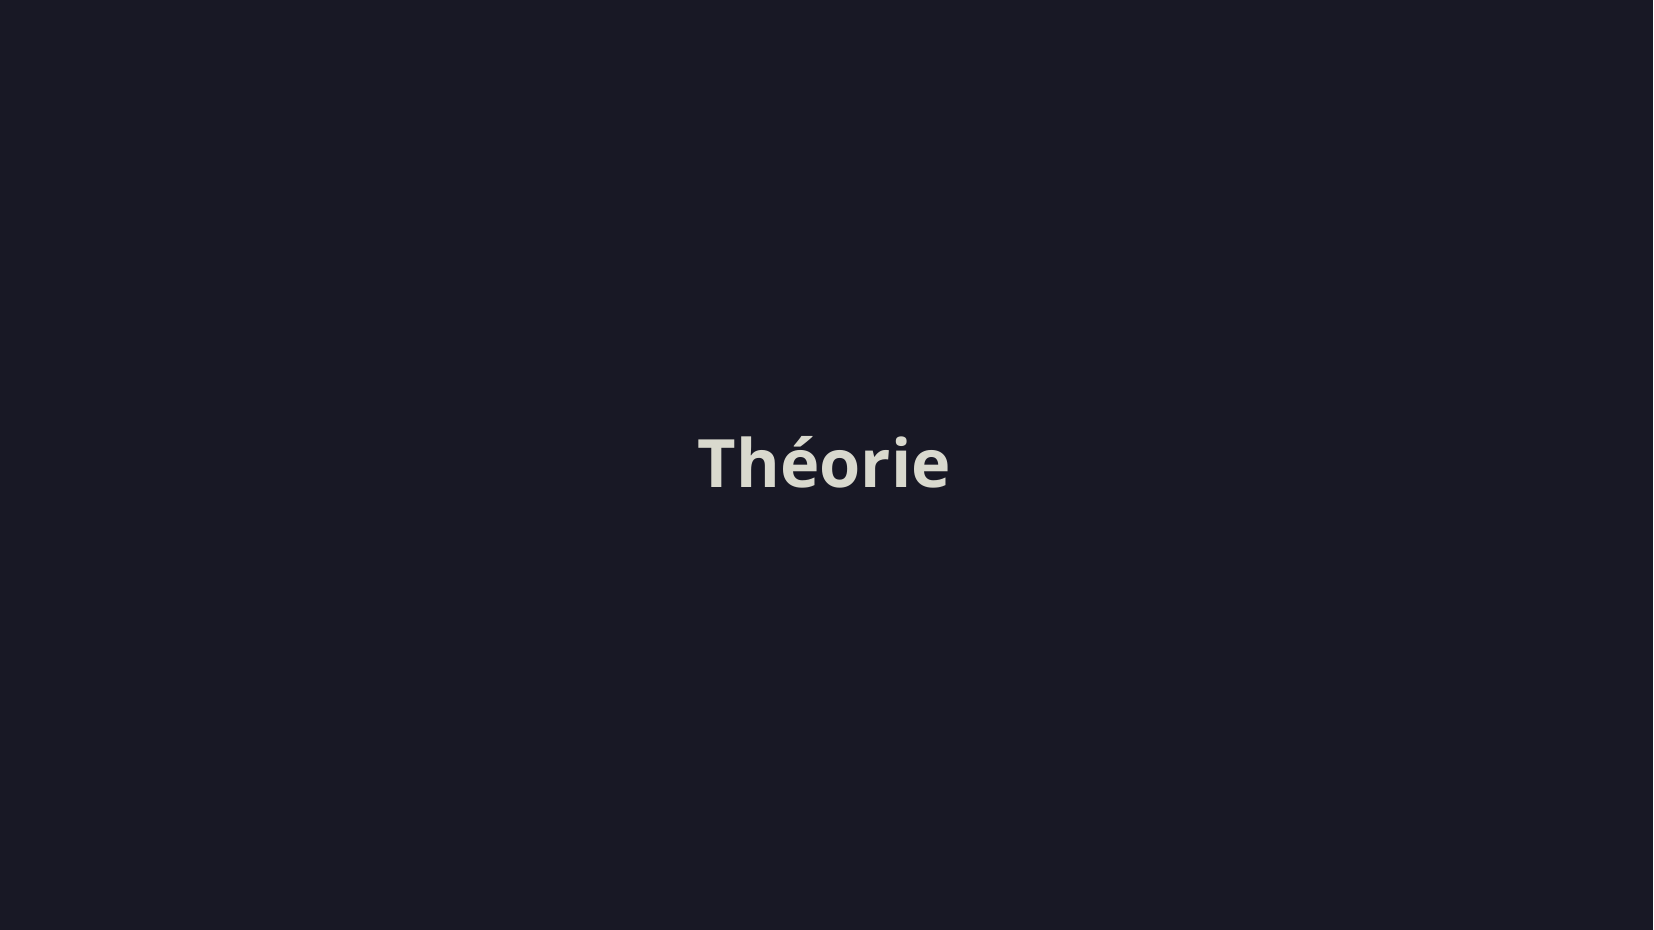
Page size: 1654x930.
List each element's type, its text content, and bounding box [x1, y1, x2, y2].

text_box Théorie [683, 409, 970, 514]
